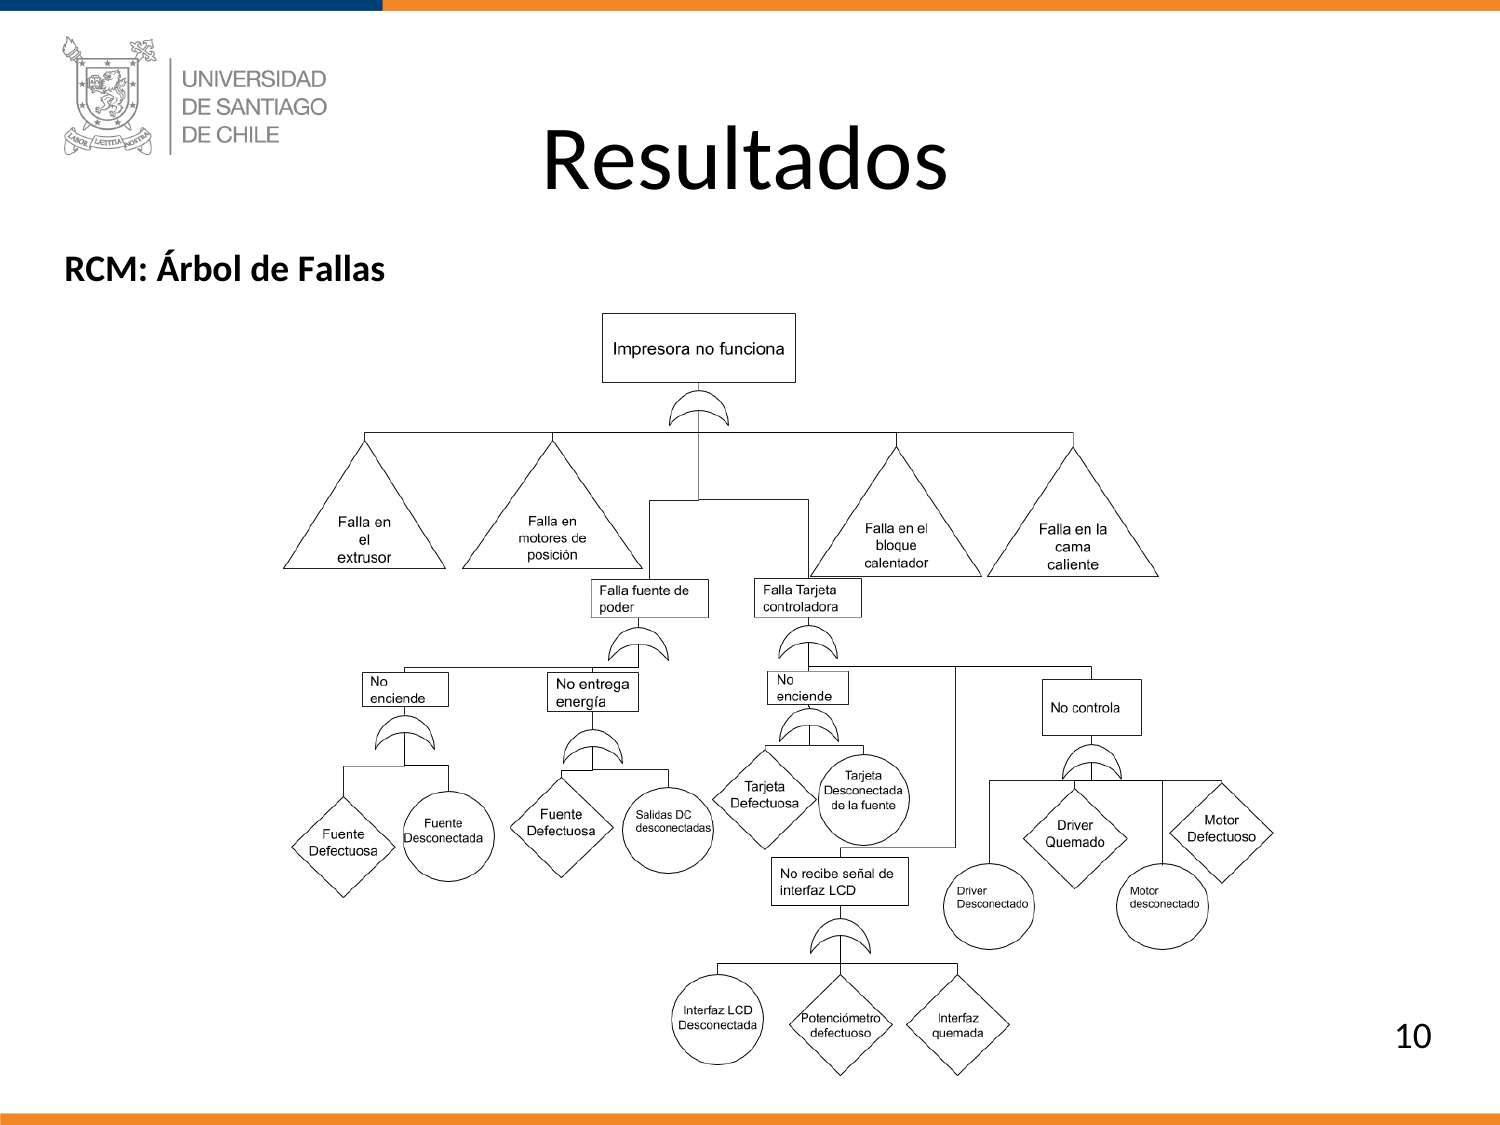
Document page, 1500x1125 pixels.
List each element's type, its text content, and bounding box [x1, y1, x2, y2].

text_box RCM: Árbol de Fallas [49, 236, 1252, 567]
title Resultados [70, 59, 1421, 247]
text_box <número> [1379, 1003, 1500, 1064]
picture [0, 0, 1500, 1125]
